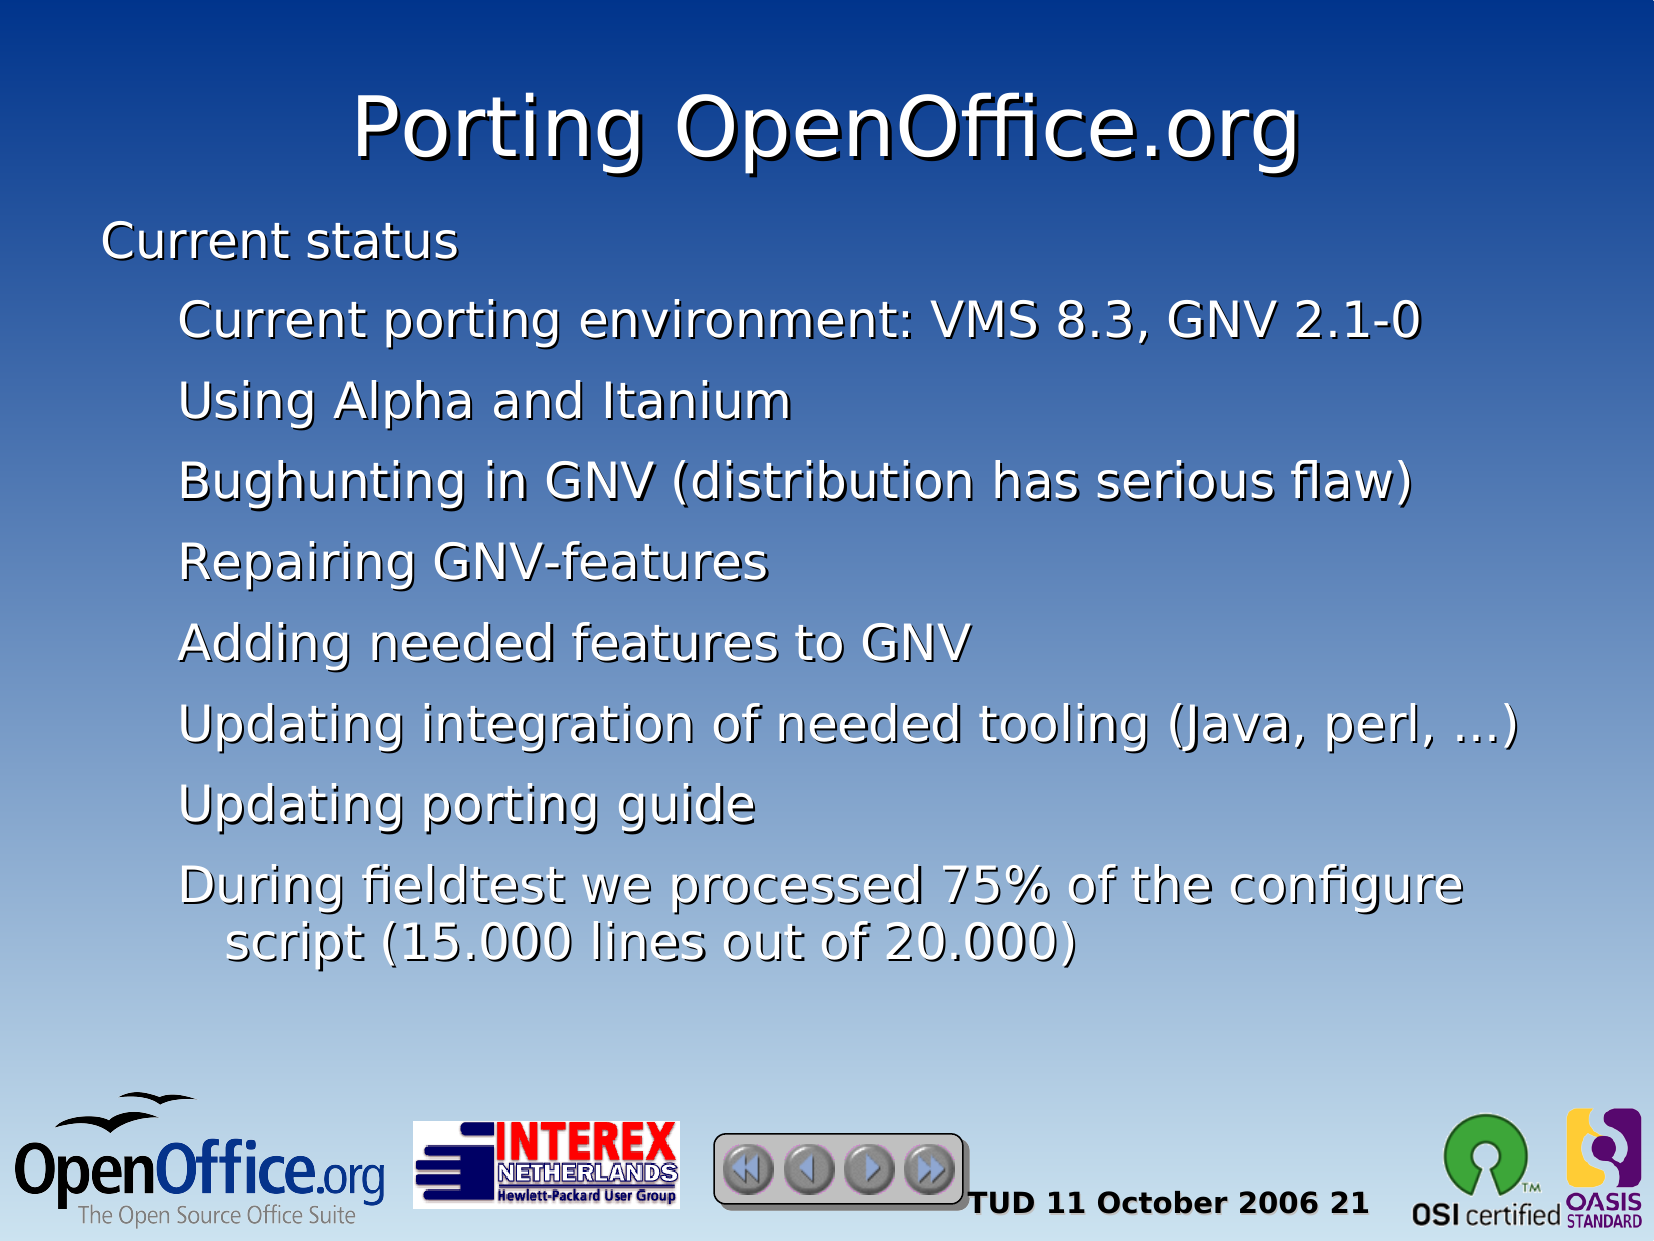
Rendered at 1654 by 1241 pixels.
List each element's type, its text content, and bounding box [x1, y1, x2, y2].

picture [413, 1121, 680, 1209]
picture [15, 1092, 384, 1229]
picture [1405, 1102, 1654, 1238]
picture [844, 1144, 895, 1195]
list Current status Current porting environment: VMS 8.3, GNV 2.1-0 Using Alpha and Itanium Bughunting in GNV (distribution has serious flaw) Repairing GNV-features Adding needed features to GNV Updating integration of needed tooling (Java, perl, ...) Updating porting guide During fieldtest we processed 75% of the configure script (15.000 lines out of 20.000) [82, 212, 1571, 1069]
picture [784, 1144, 835, 1195]
picture [904, 1144, 955, 1195]
title Porting OpenOffice.org [82, 49, 1571, 207]
text_box [714, 1133, 963, 1204]
picture [723, 1144, 774, 1195]
text_box TUD 11 October 2006 32 [974, 1181, 1500, 1241]
